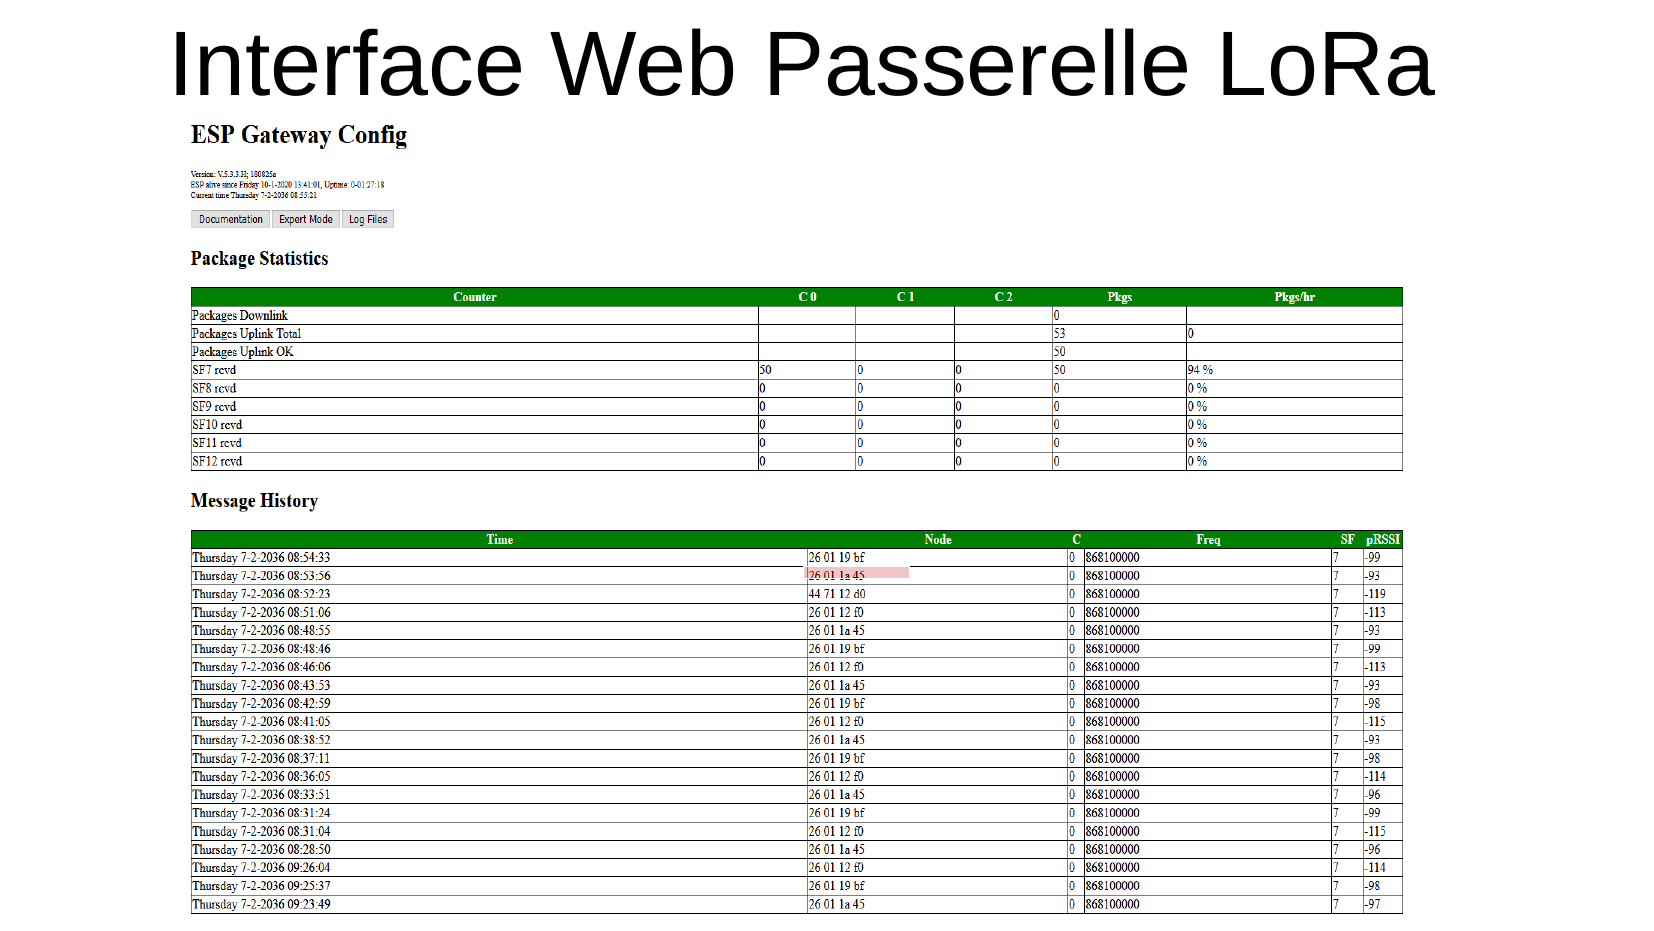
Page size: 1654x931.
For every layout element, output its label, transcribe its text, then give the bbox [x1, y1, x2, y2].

picture [188, 115, 1418, 922]
title Interface Web Passerelle LoRa [59, 0, 1548, 142]
text_box [803, 566, 910, 579]
